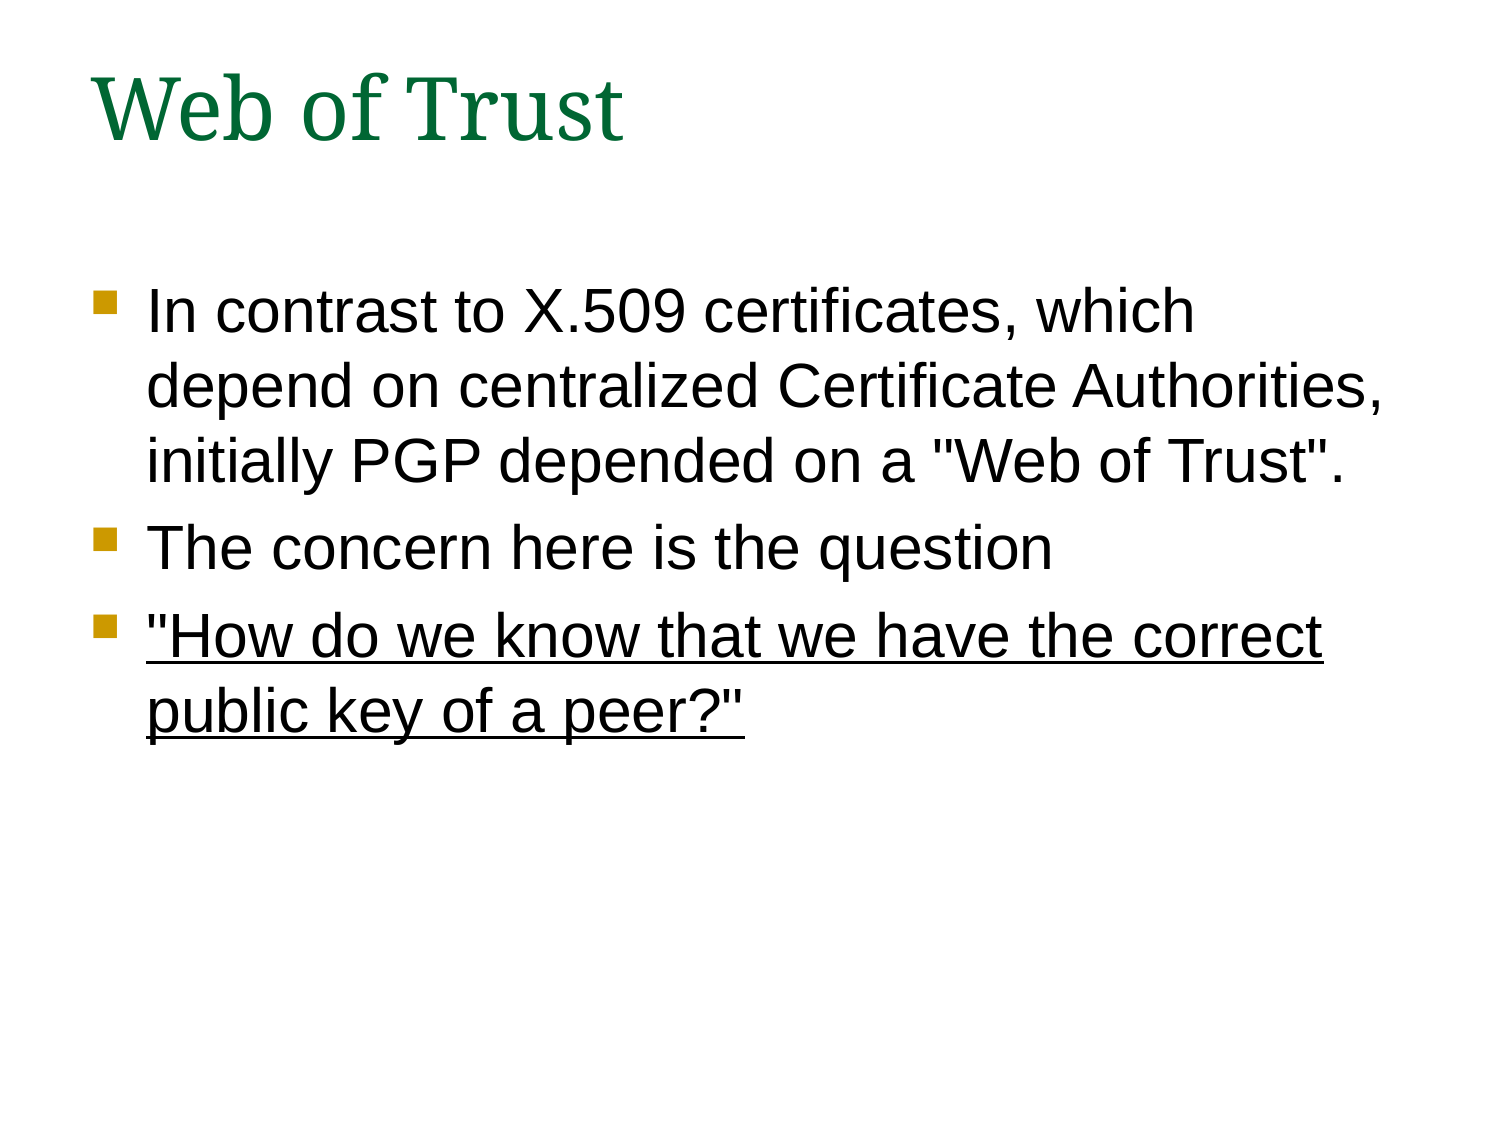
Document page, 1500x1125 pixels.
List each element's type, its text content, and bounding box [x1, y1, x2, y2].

title Web of Trust [75, 45, 1425, 233]
list In contrast to X.509 certificates, which depend on centralized Certificate Authorities, initially PGP depended on a "Web of Trust". The concern here is the question "How do we know that we have the correct public key of a peer?" [75, 262, 1425, 1006]
